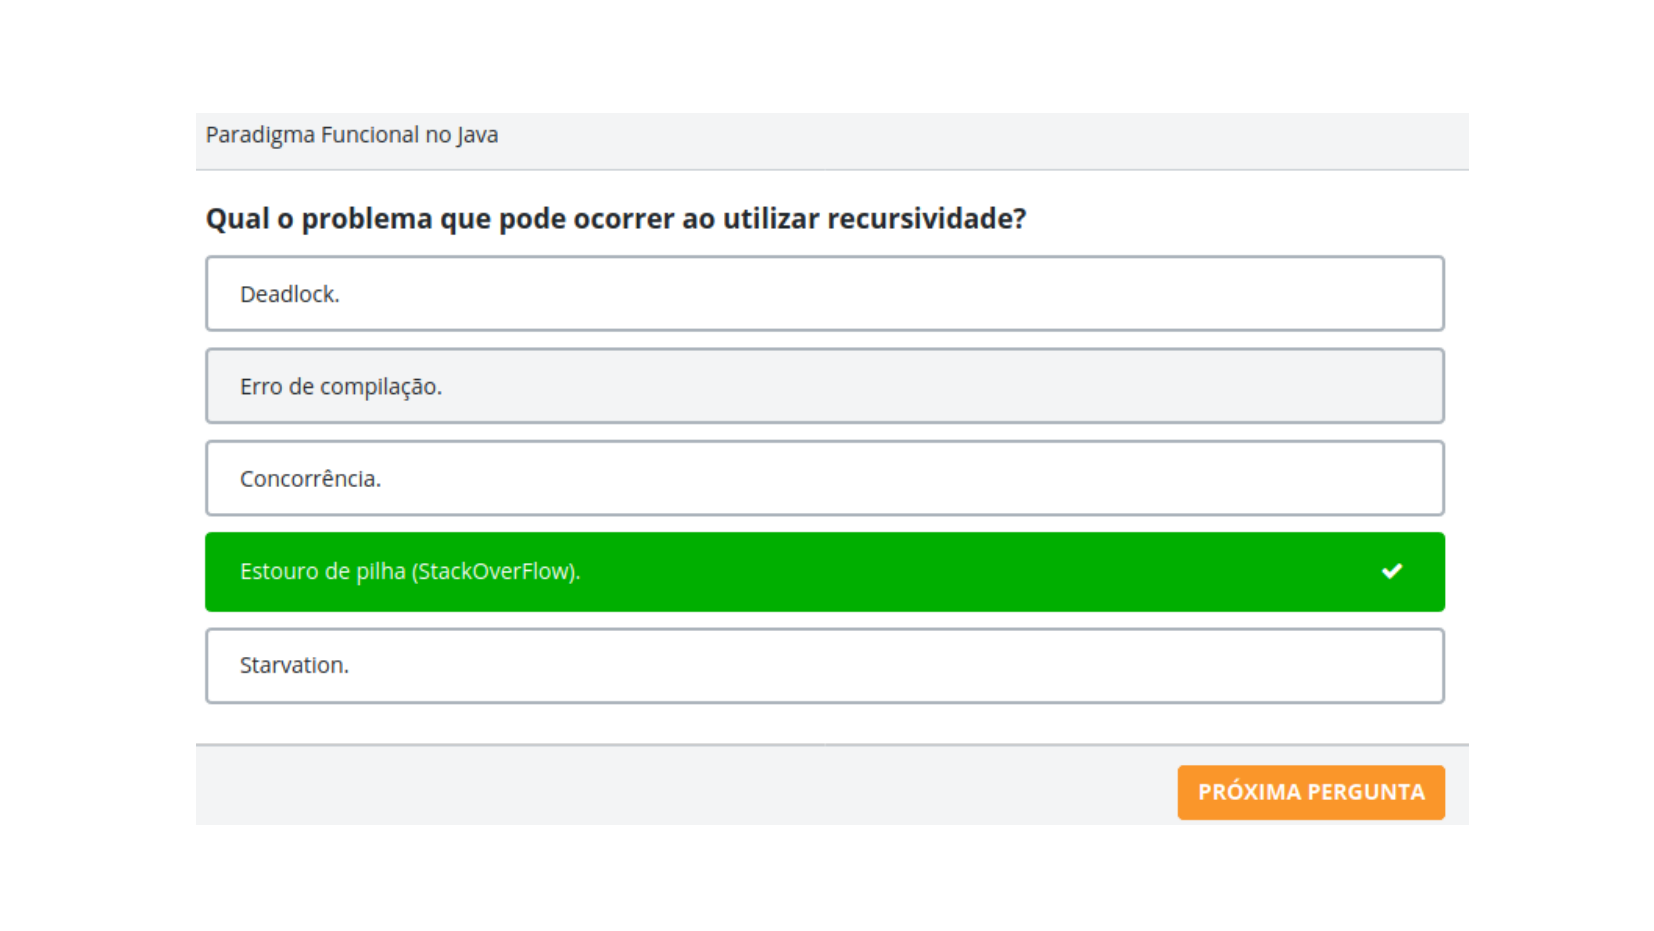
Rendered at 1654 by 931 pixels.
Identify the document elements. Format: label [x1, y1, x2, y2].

picture [196, 113, 1469, 825]
